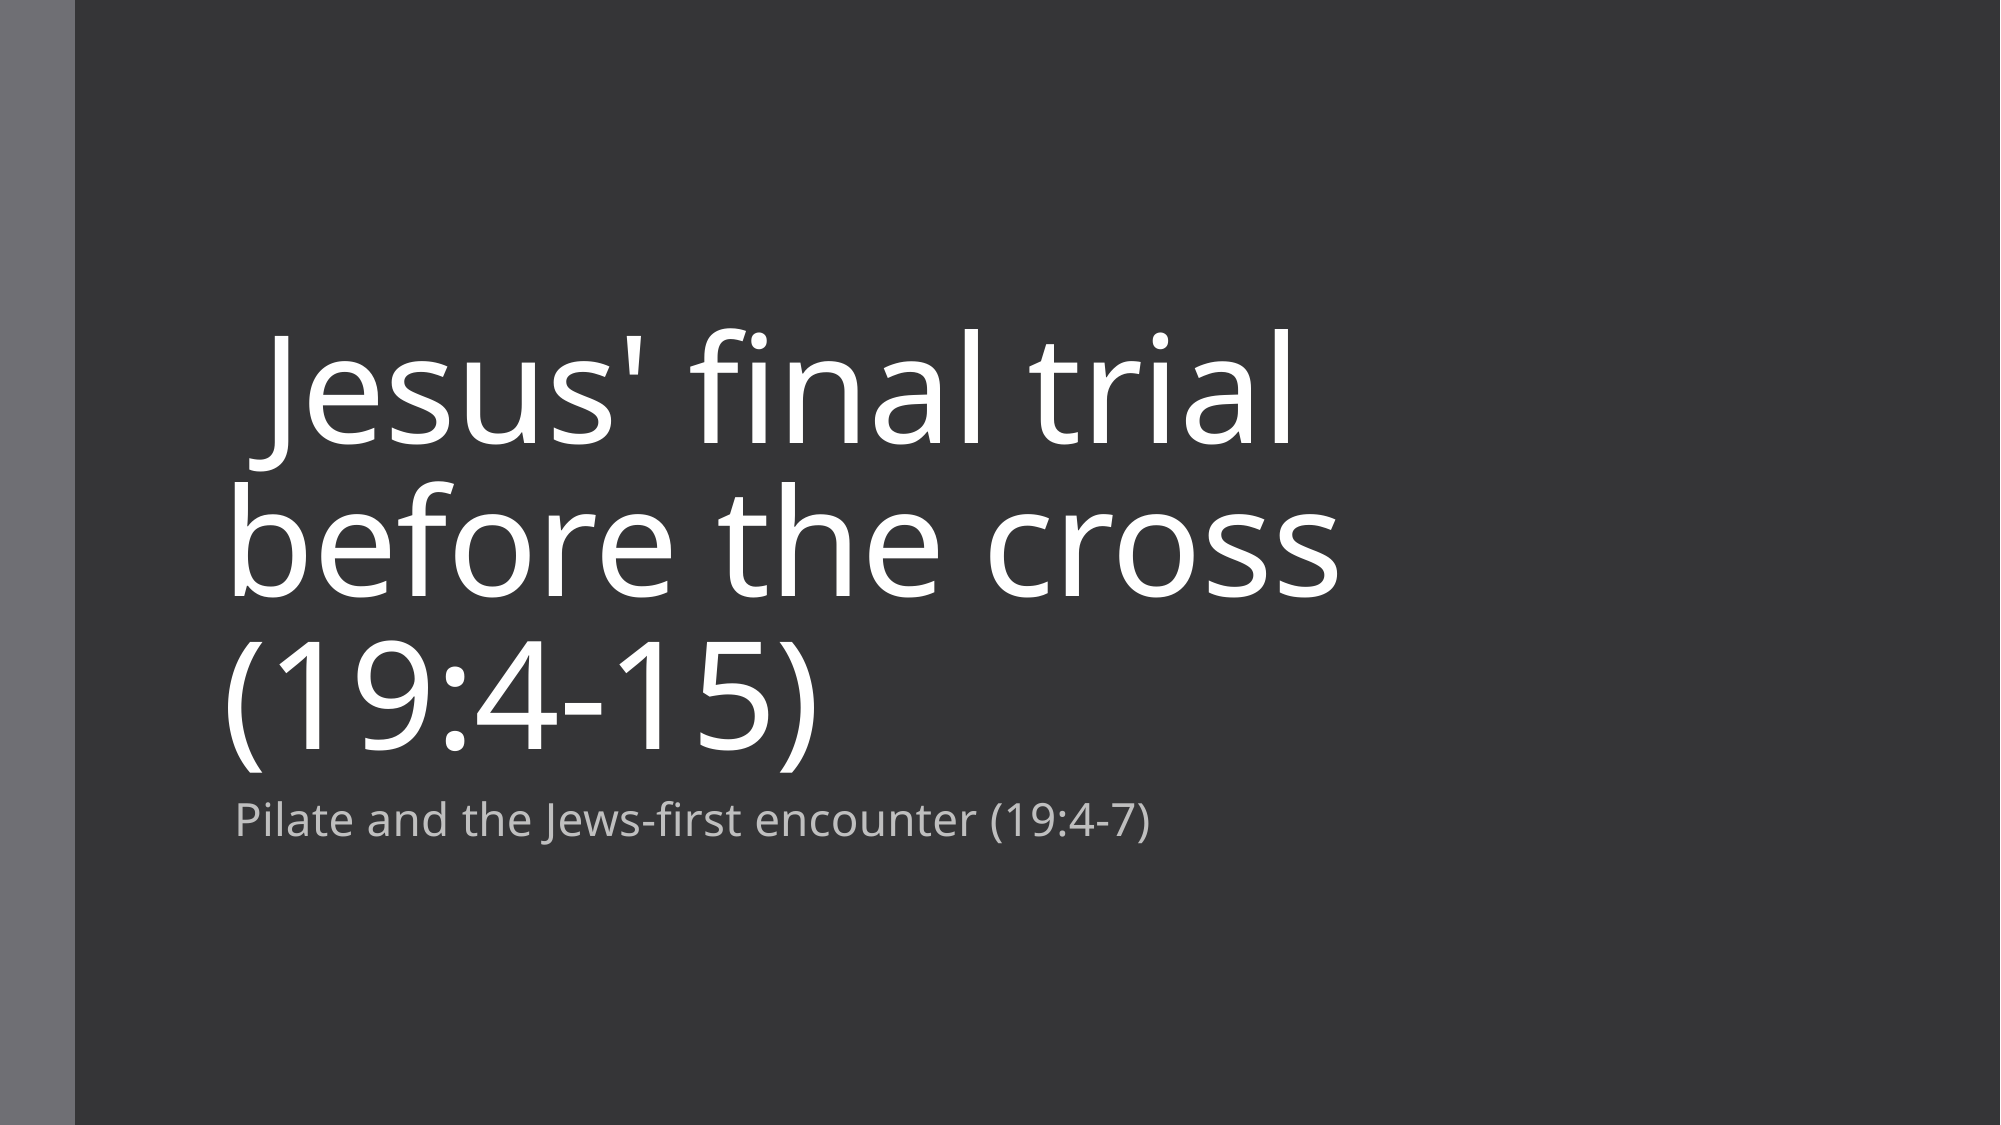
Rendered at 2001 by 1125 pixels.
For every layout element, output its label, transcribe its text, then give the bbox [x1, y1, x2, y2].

subtitle Pilate and the Jews-first encounter (19:4-7) [206, 787, 1752, 1066]
title Jesus' final trial before the cross (19:4-15) [206, 124, 1752, 787]
